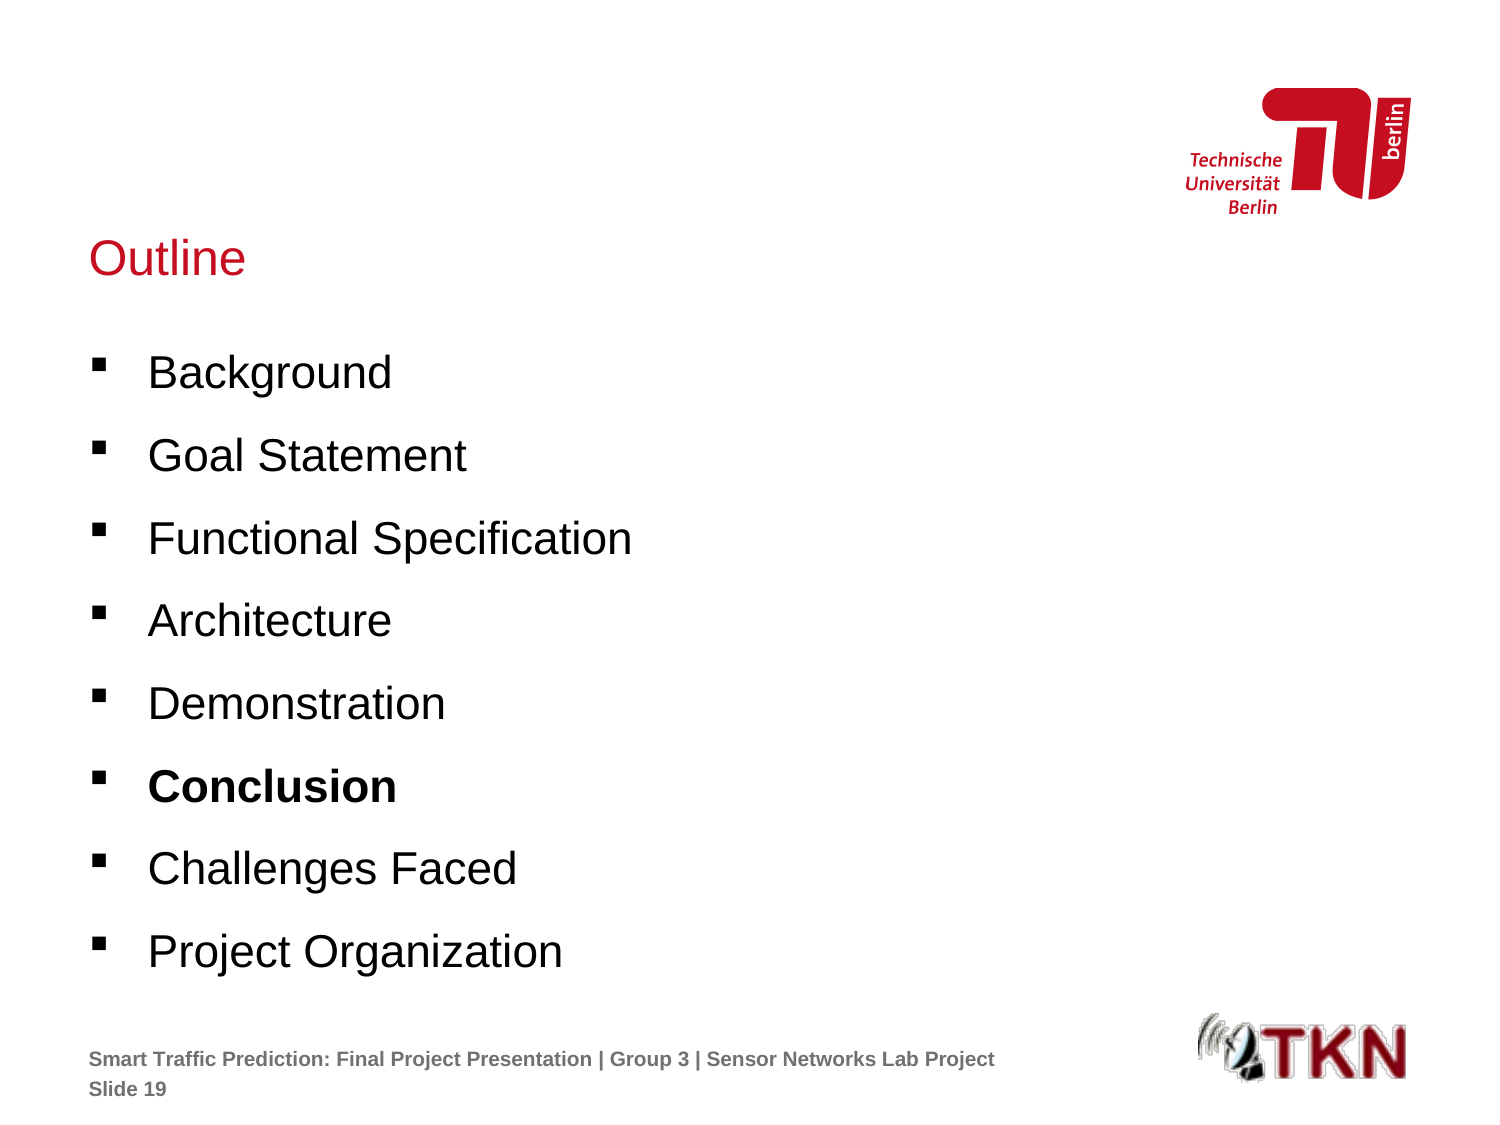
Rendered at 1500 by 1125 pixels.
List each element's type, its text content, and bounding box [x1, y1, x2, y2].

title Outline [88, 222, 1411, 286]
picture [1198, 1013, 1408, 1083]
text_box [1175, 1011, 1424, 1106]
list Background Goal Statement Functional Specification Architecture Demonstration Conclusion Challenges Faced Project Organization [88, 315, 1411, 983]
text_box Smart Traffic Prediction: Final Project Presentation | Group 3 | Sensor Networks Lab Project [88, 1045, 1176, 1071]
picture [1186, 88, 1411, 214]
text_box Slide <number> [88, 1075, 1176, 1101]
